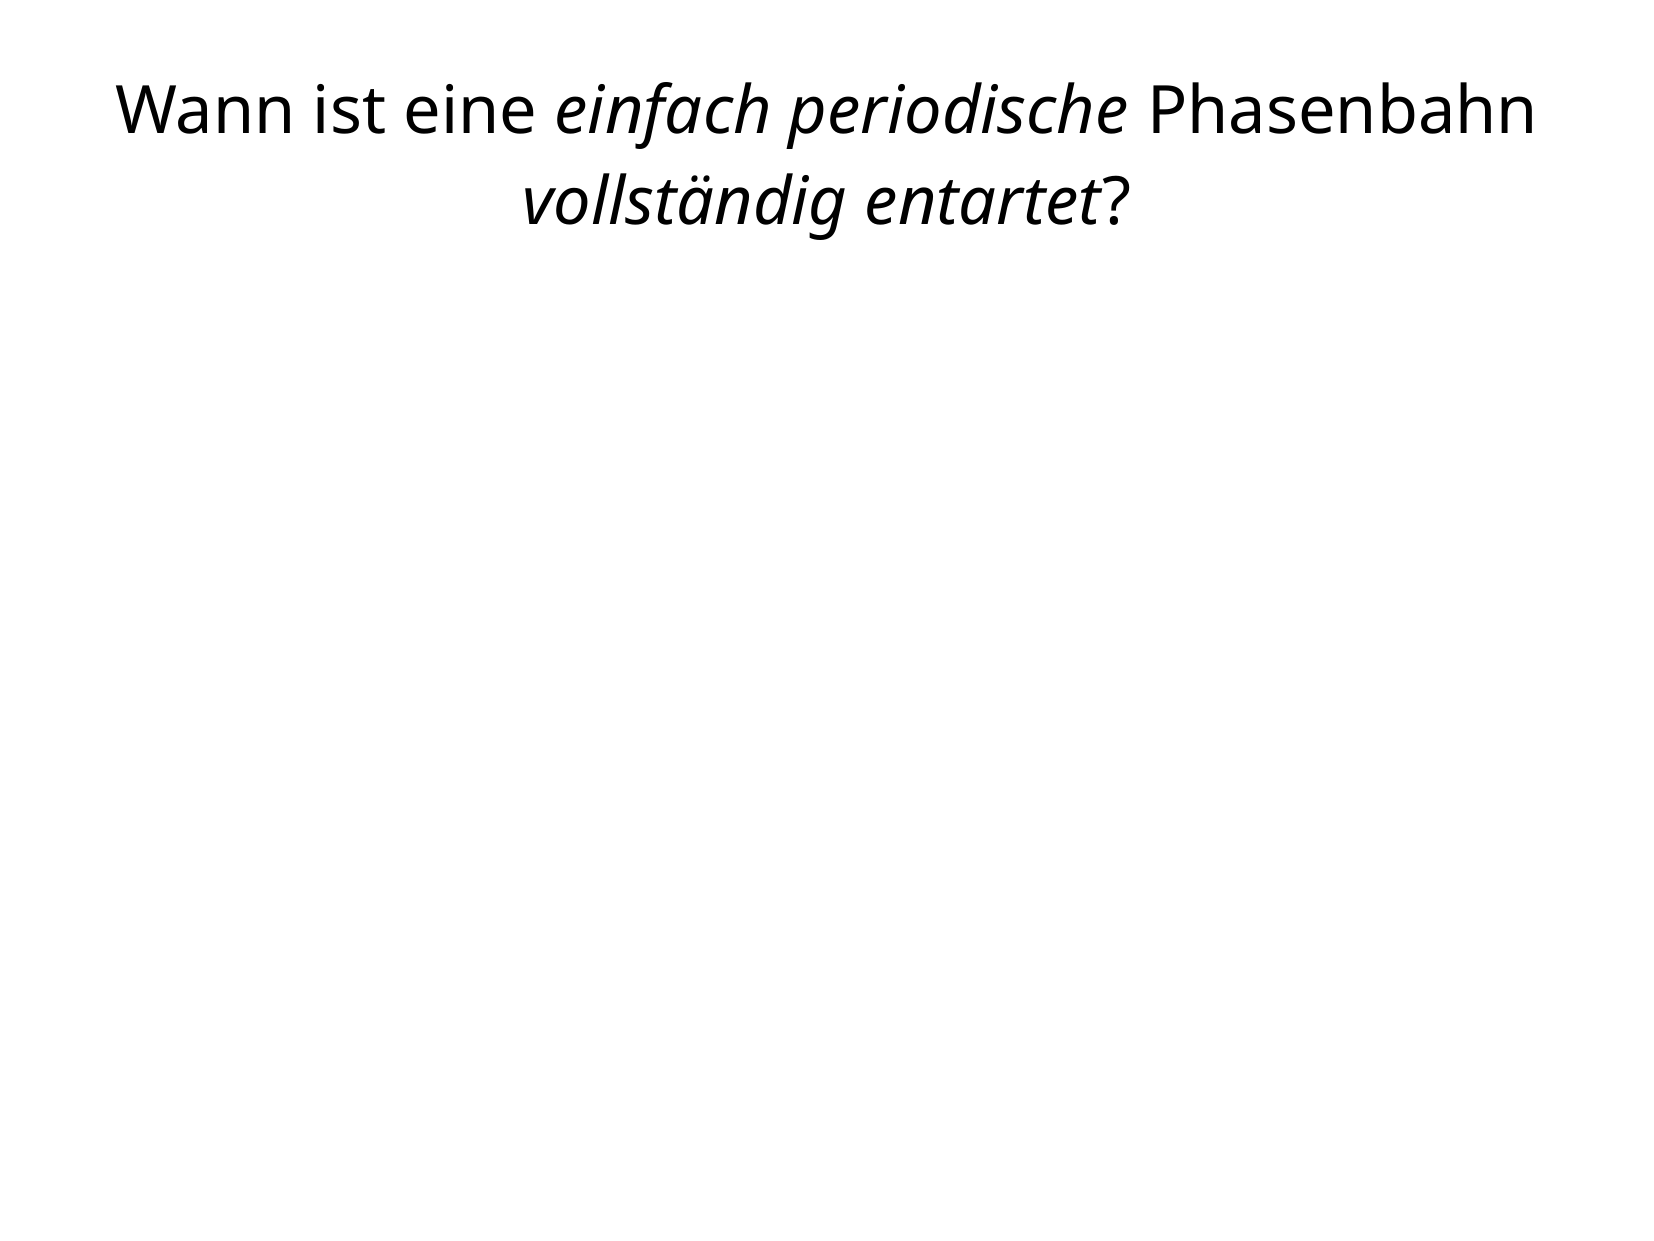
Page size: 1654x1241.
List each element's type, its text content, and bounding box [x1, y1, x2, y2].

title Wann ist eine einfach periodische Phasenbahn vollständig entartet? [82, 49, 1571, 257]
